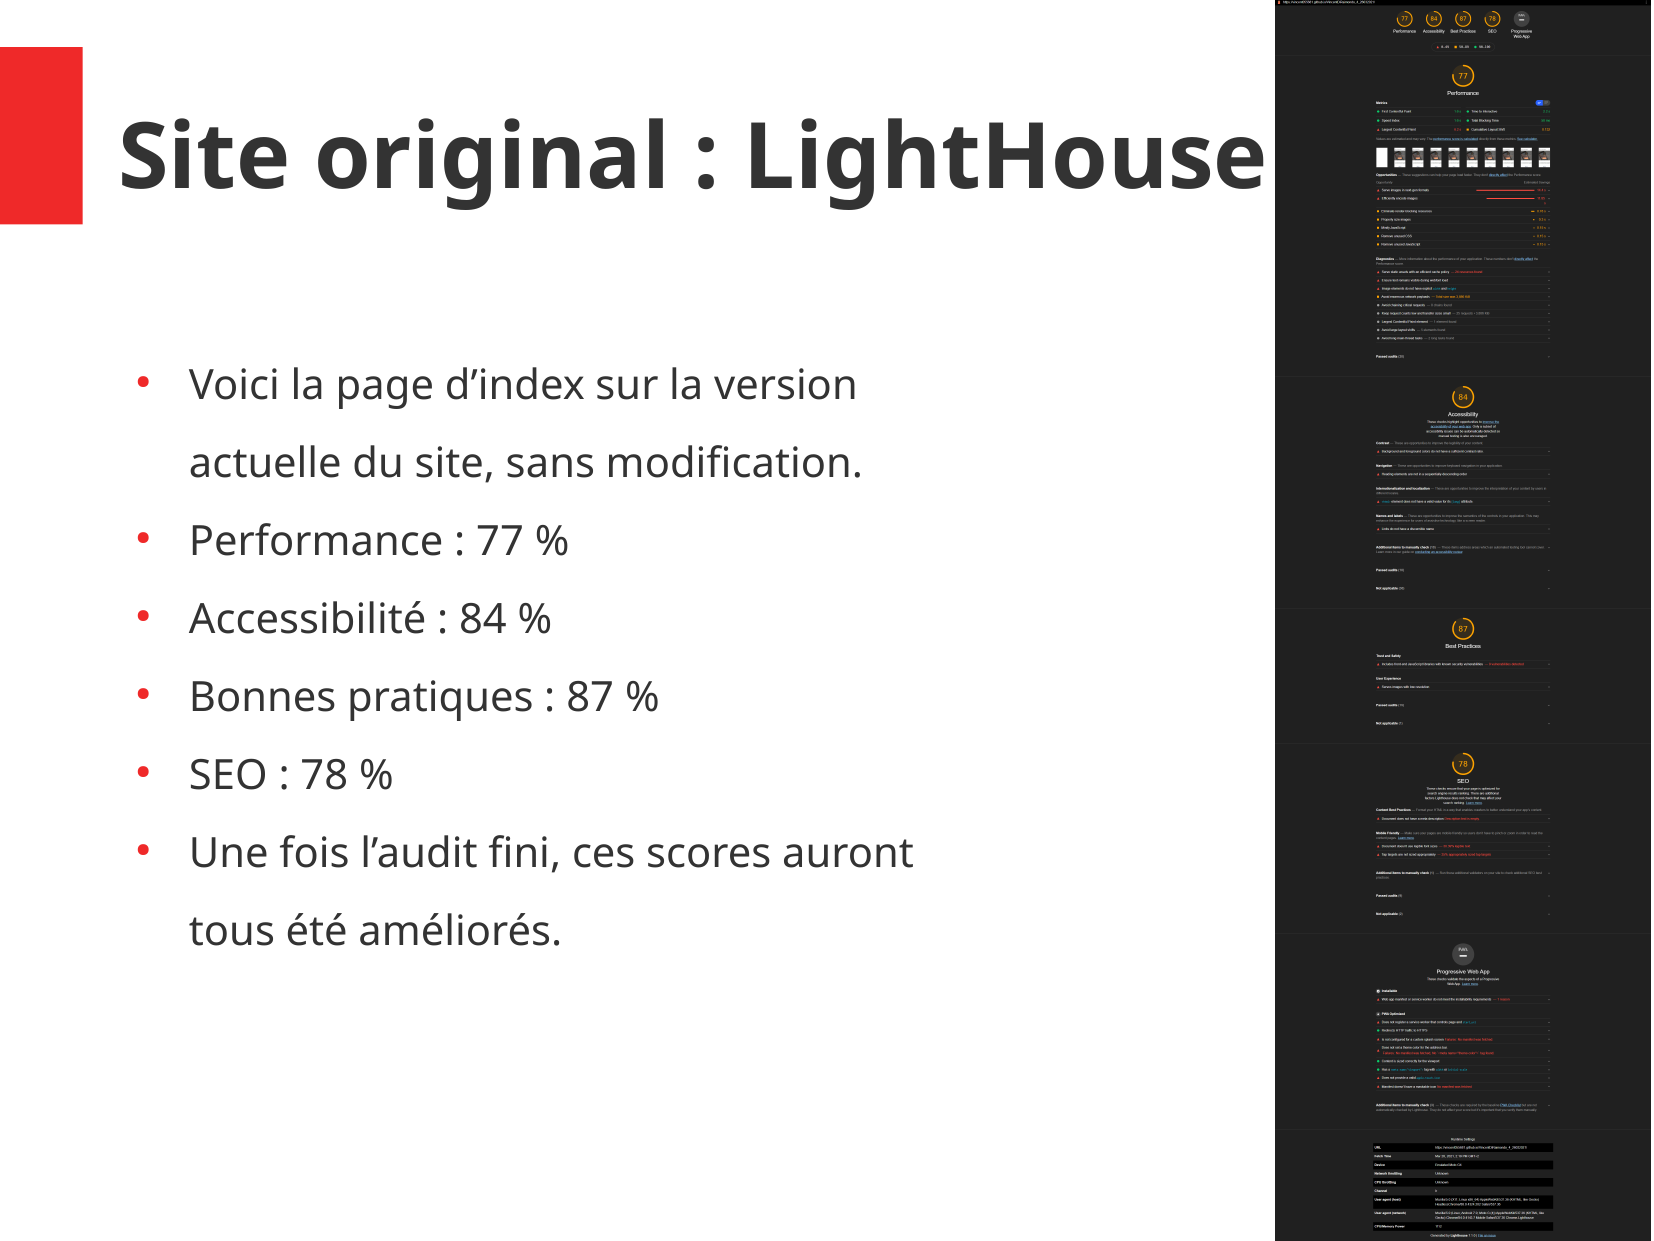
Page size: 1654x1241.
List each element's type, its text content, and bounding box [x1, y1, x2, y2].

title Site original : LightHouse [118, 49, 1275, 257]
picture [1275, 0, 1651, 1241]
list Voici la page d’index sur la version actuelle du site, sans modification. Performance : 77 % Accessibilité : 84 % Bonnes pratiques : 87 % SEO : 78 % Une fois l’audit fini, ces scores auront tous été améliorés. [118, 354, 1275, 1074]
